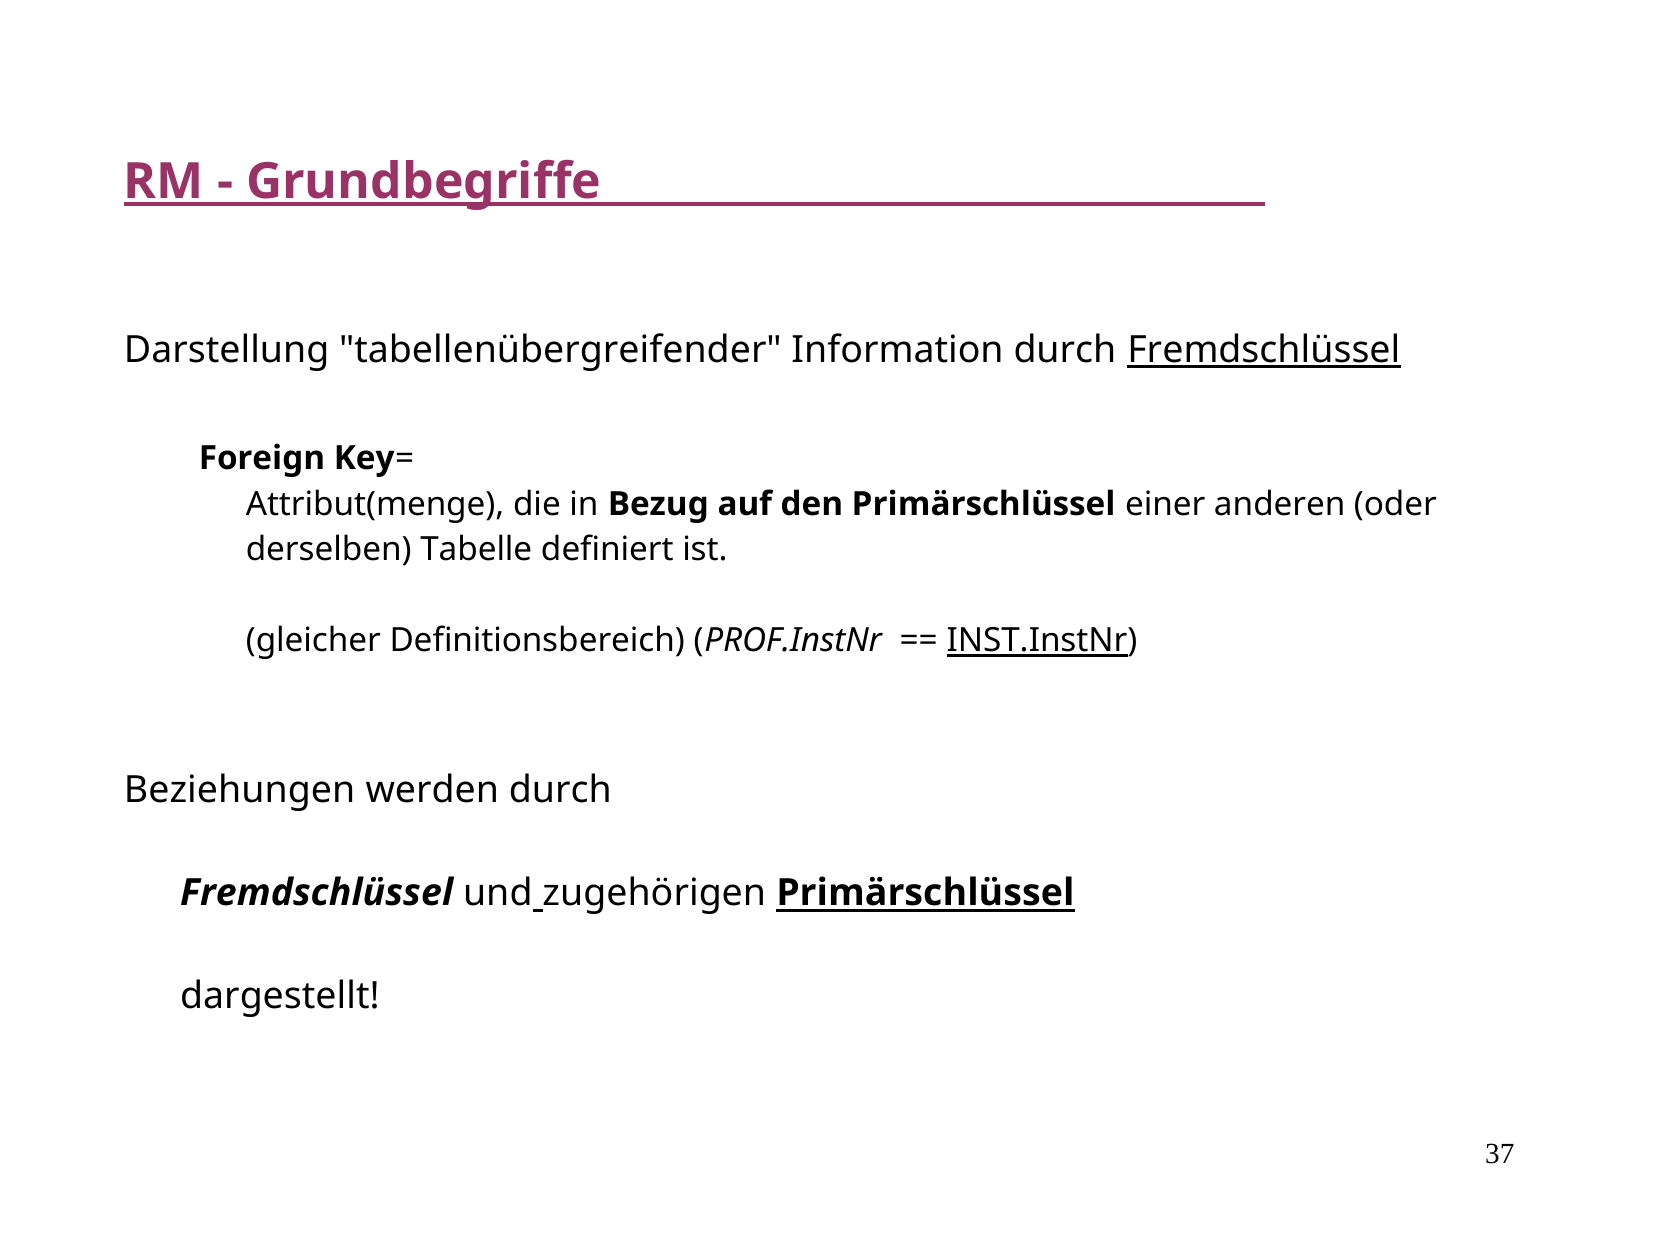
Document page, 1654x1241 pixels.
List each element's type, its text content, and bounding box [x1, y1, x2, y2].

list Darstellung "tabellenübergreifender" Information durch Fremdschlüssel Foreign Key= Attribut(menge), die in Bezug auf den Primärschlüssel einer anderen (oder derselben) Tabelle definiert ist. (gleicher Definitionsbereich) (PROF.InstNr == INST.InstNr) Beziehungen werden durch Fremdschlüssel und zugehörigen Primärschlüssel dargestellt! [124, 261, 1530, 1103]
title RM - Grundbegriffe [124, 148, 1530, 210]
